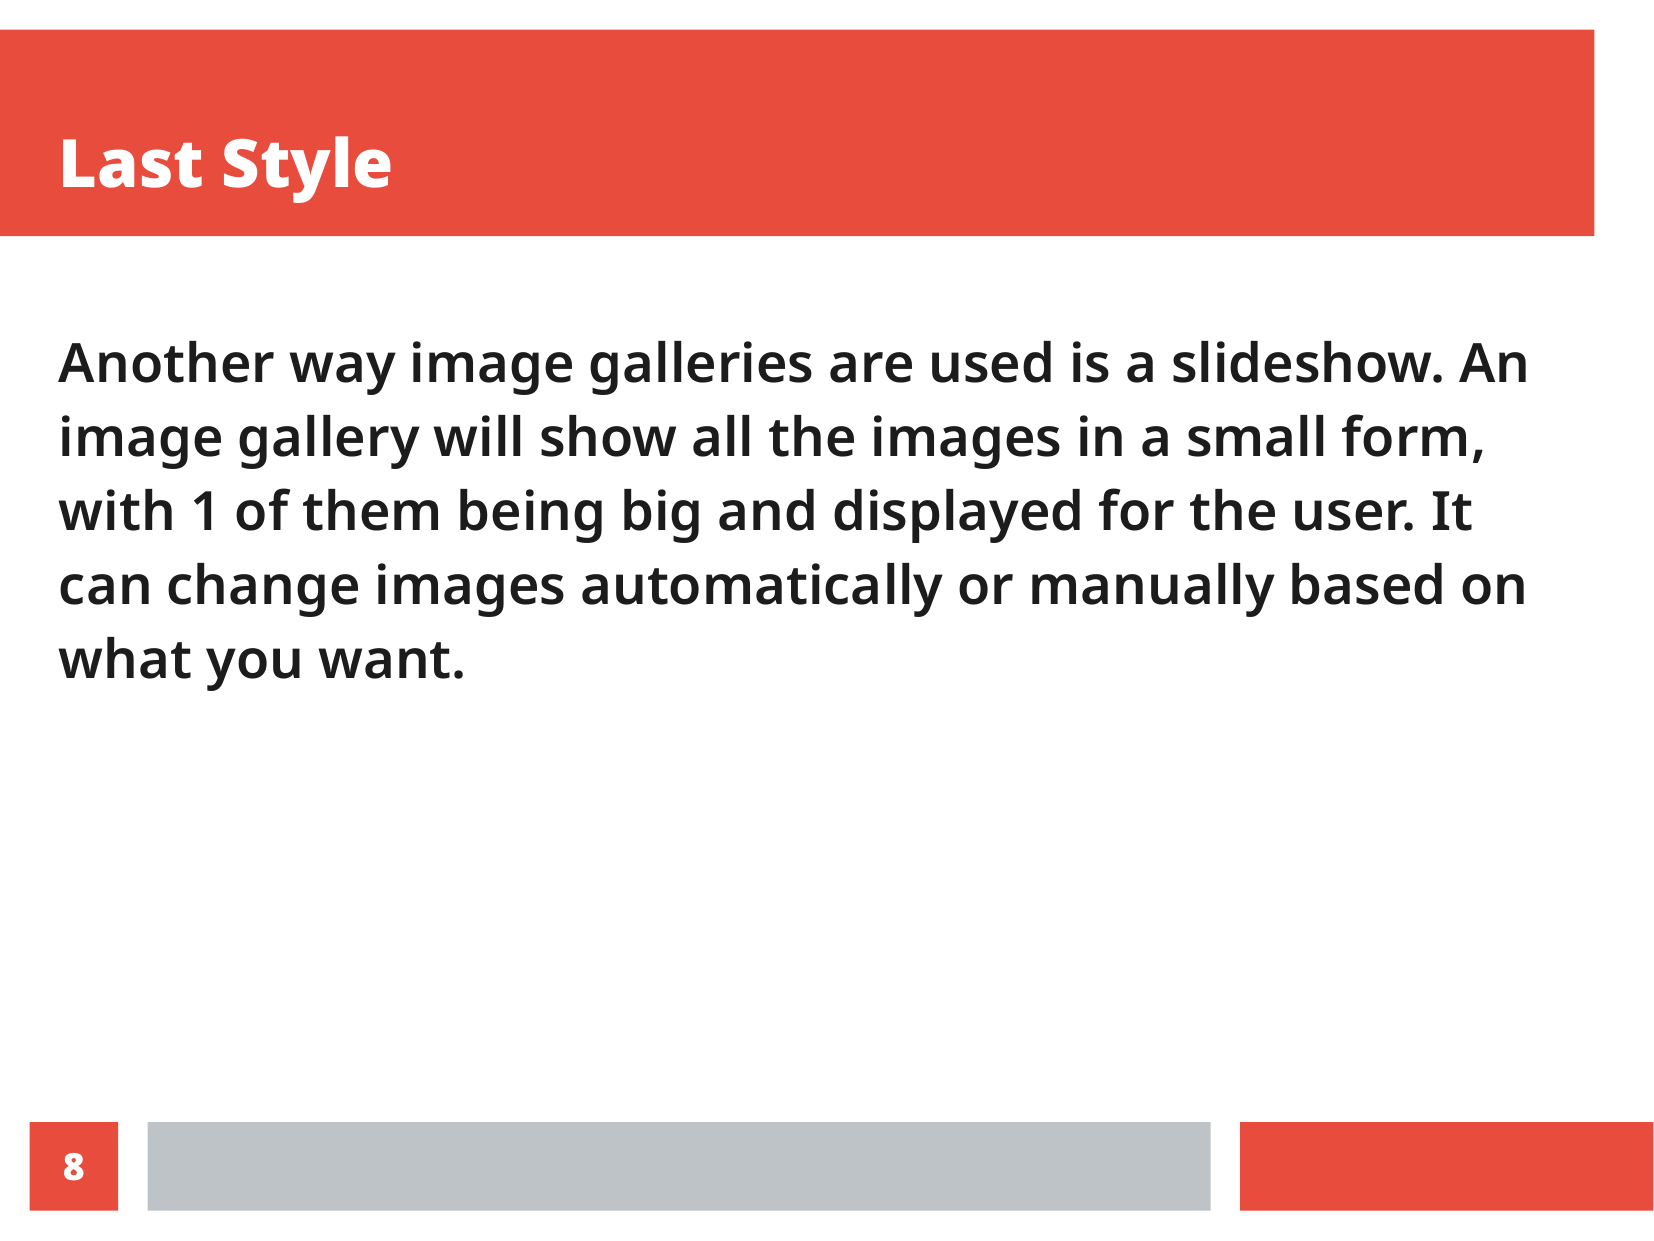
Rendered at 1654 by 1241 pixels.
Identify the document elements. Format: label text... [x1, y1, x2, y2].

title Last Style [59, 59, 1595, 207]
list Another way image galleries are used is a slideshow. An image gallery will show all the images in a small form, with 1 of them being big and displayed for the user. It can change images automatically or manually based on what you want. [59, 324, 1565, 1093]
